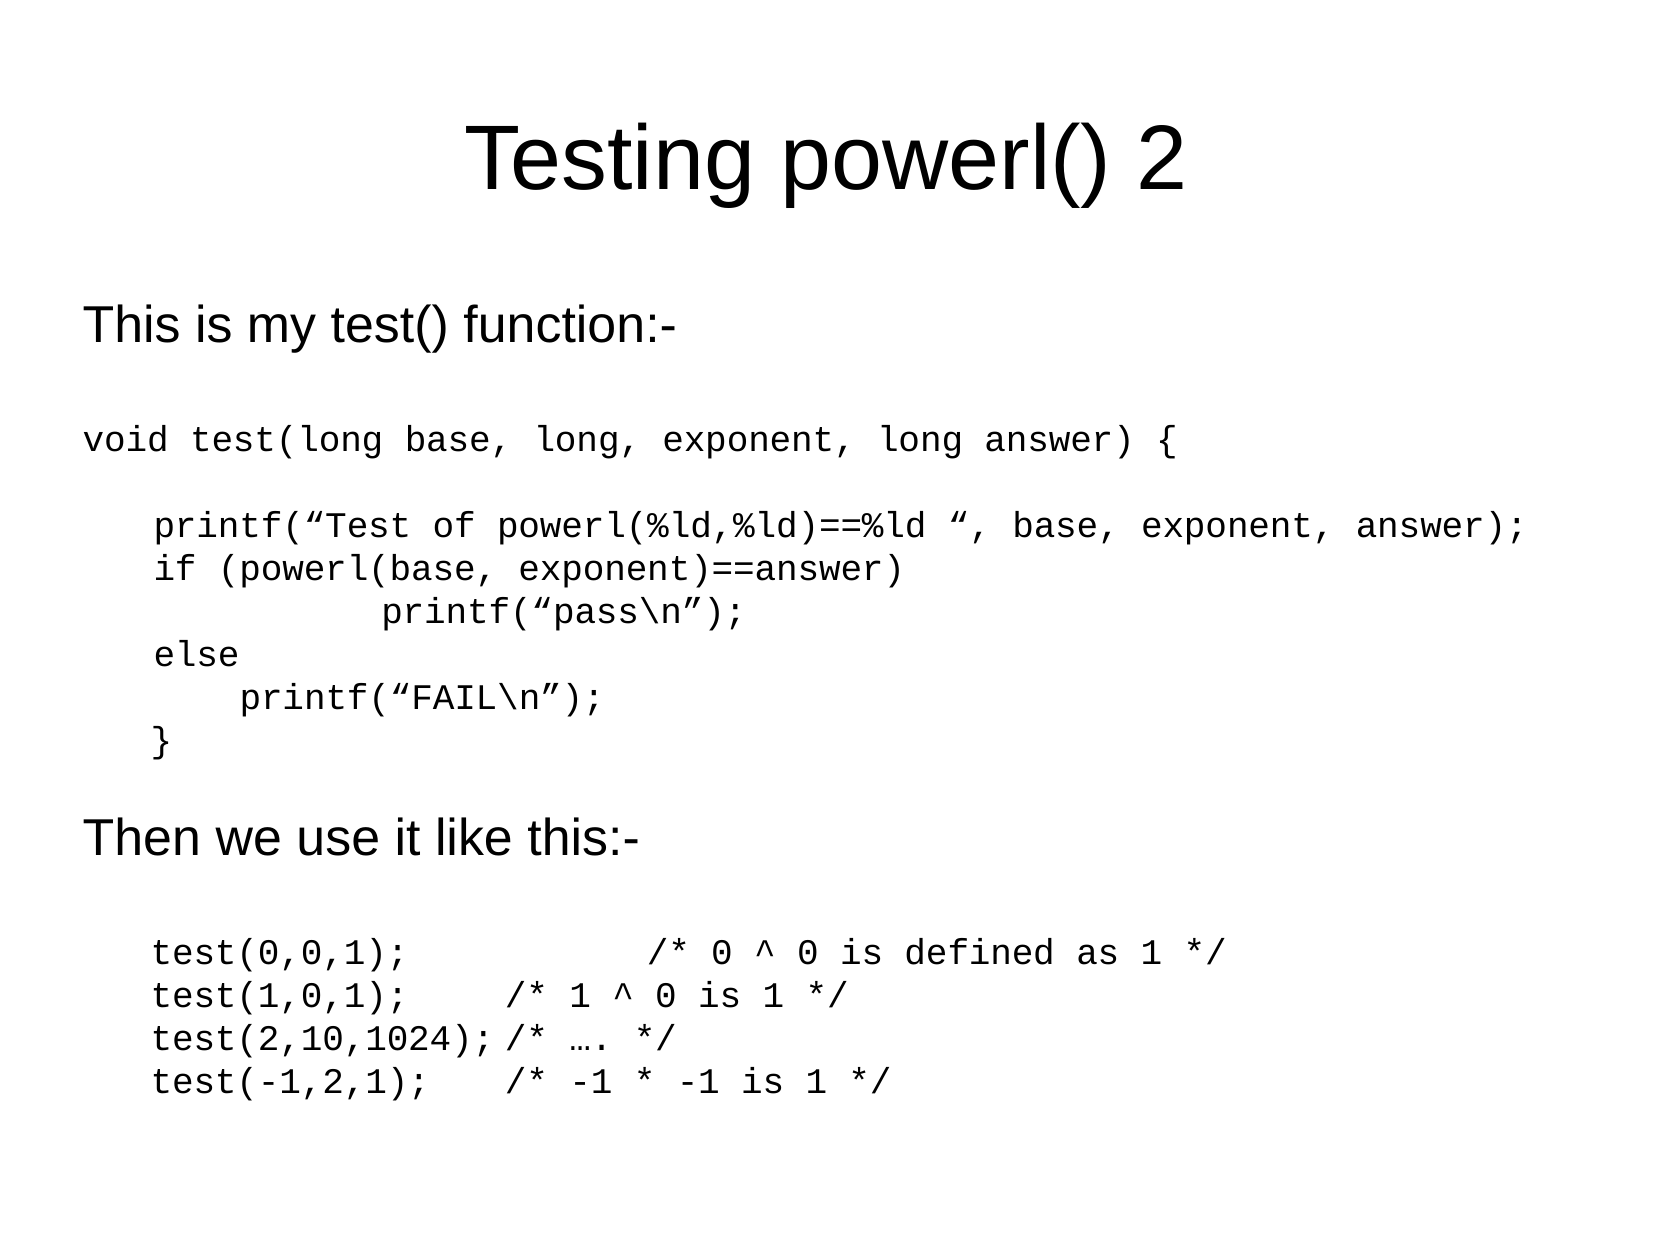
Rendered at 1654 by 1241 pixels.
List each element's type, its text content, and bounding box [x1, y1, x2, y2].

subtitle This is my test() function:- void test(long base, long, exponent, long answer) { printf(“Test of powerl(%ld,%ld)==%ld “, base, exponent, answer); if (powerl(base, exponent)==answer) printf(“pass\n”); else printf(“FAIL\n”); } Then we use it like this:- test(0,0,1); /* 0 ^ 0 is defined as 1 */ test(1,0,1); /* 1 ^ 0 is 1 */ test(2,10,1024); /* …. */ test(-1,2,1); /* -1 * -1 is 1 */ [82, 290, 1538, 1140]
title Testing powerl() 2 [82, 49, 1571, 257]
